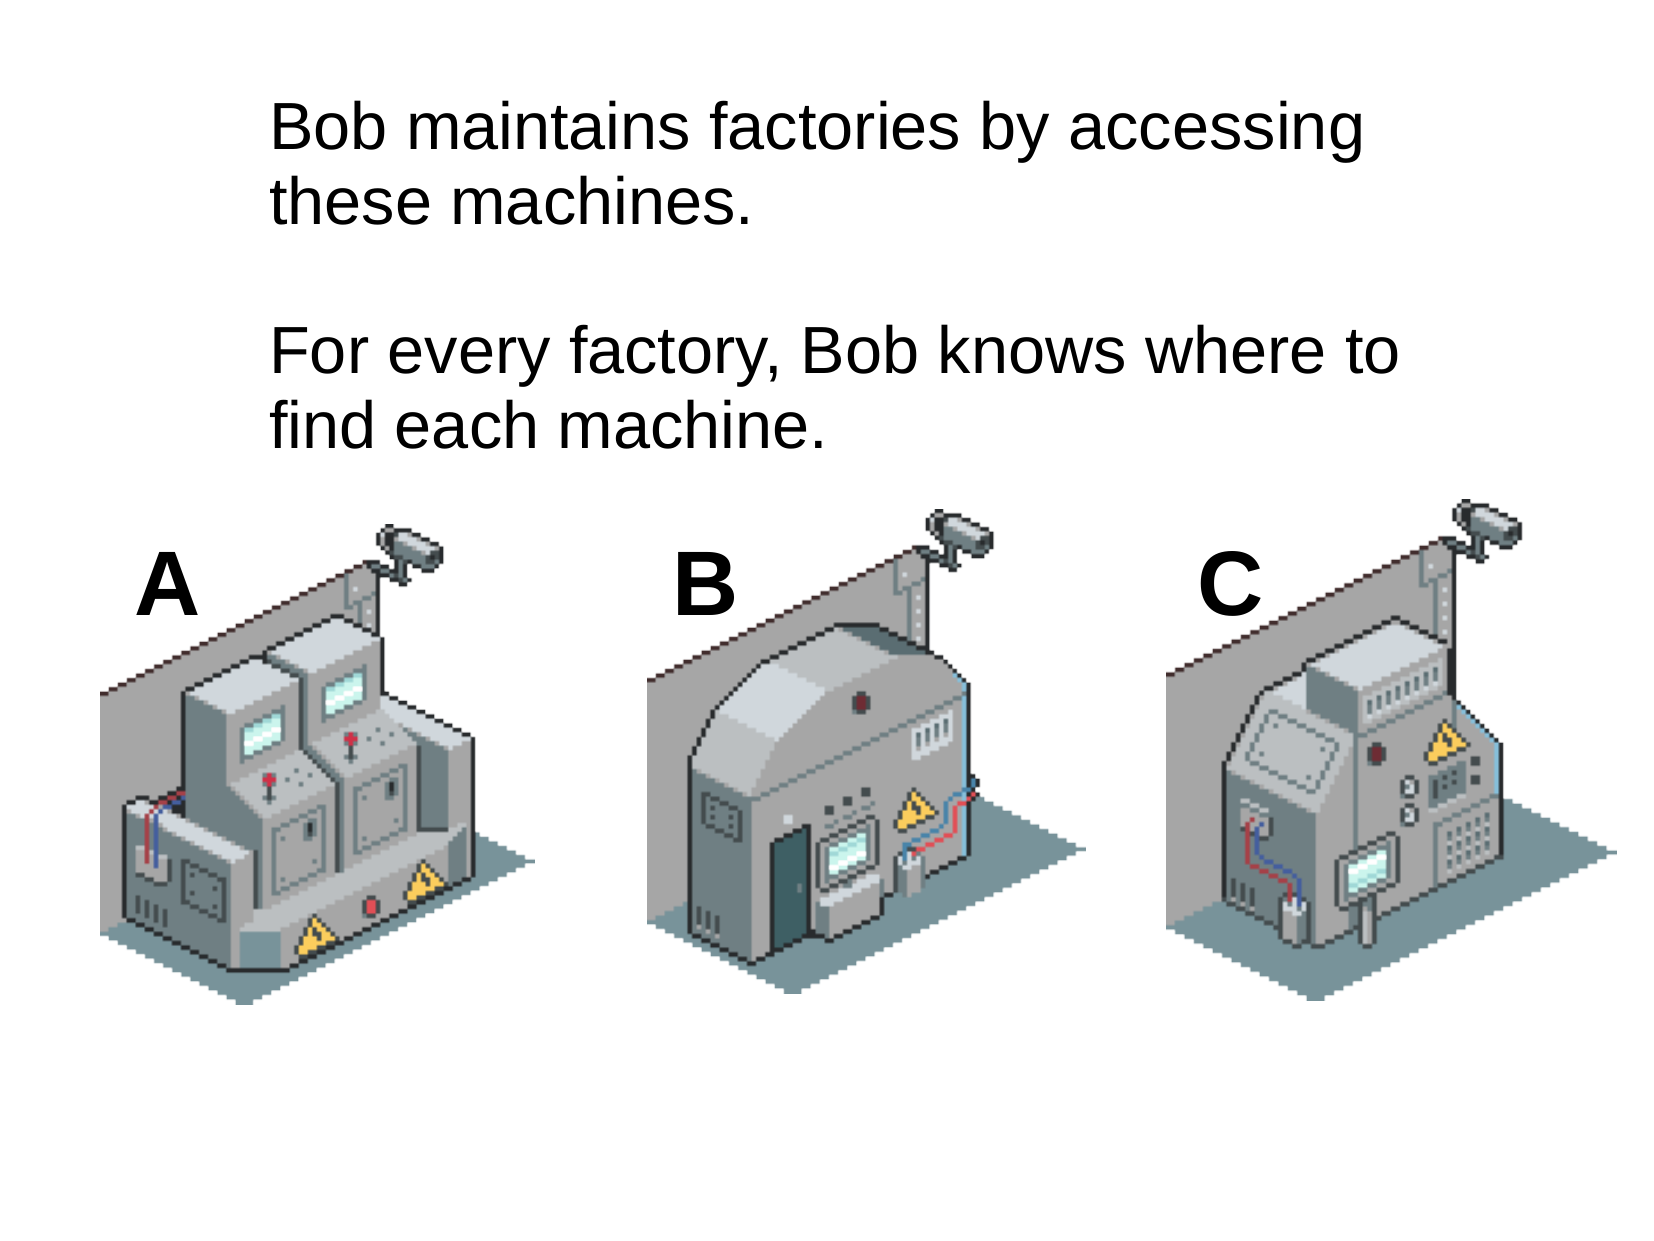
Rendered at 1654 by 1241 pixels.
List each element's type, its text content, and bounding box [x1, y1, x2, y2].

picture [100, 524, 535, 1006]
text_box B [657, 525, 793, 643]
text_box Bob maintains factories by accessing these machines. For every factory, Bob knows where to find each machine. [254, 81, 1470, 471]
text_box A [120, 525, 256, 643]
picture [647, 509, 1086, 994]
picture [1166, 499, 1617, 1001]
text_box C [1182, 525, 1318, 643]
